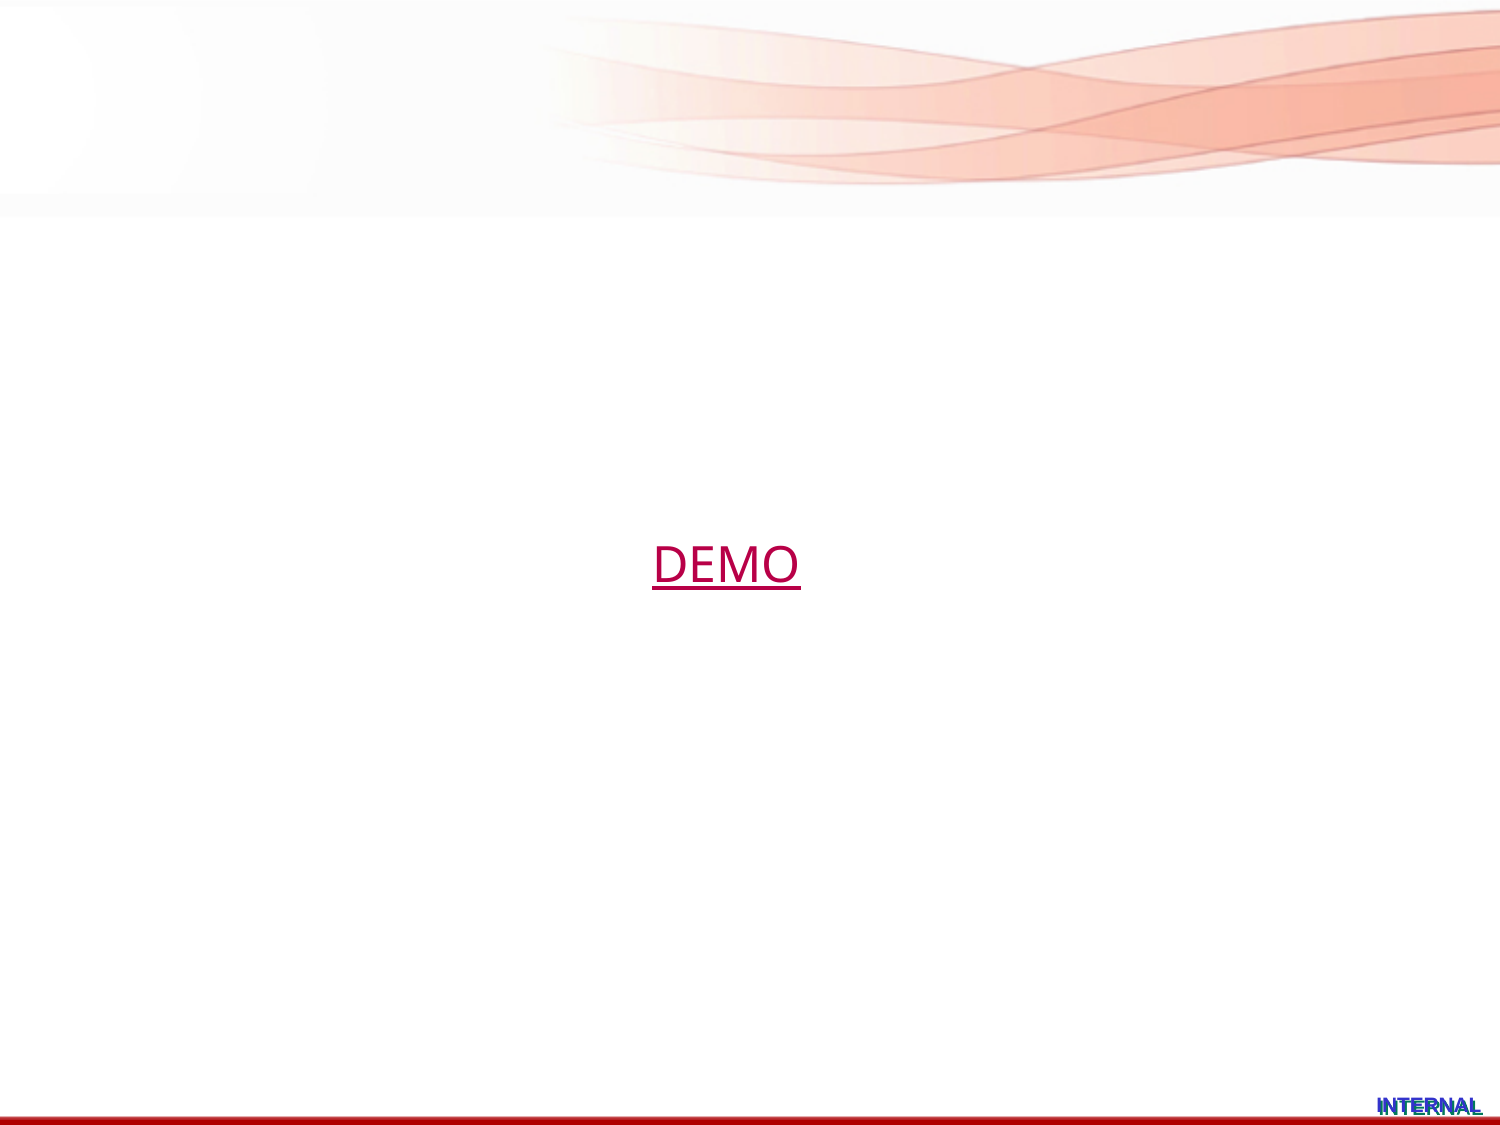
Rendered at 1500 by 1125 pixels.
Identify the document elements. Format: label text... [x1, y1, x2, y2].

picture [0, 0, 1500, 1120]
text_box DEMO [637, 525, 1051, 601]
